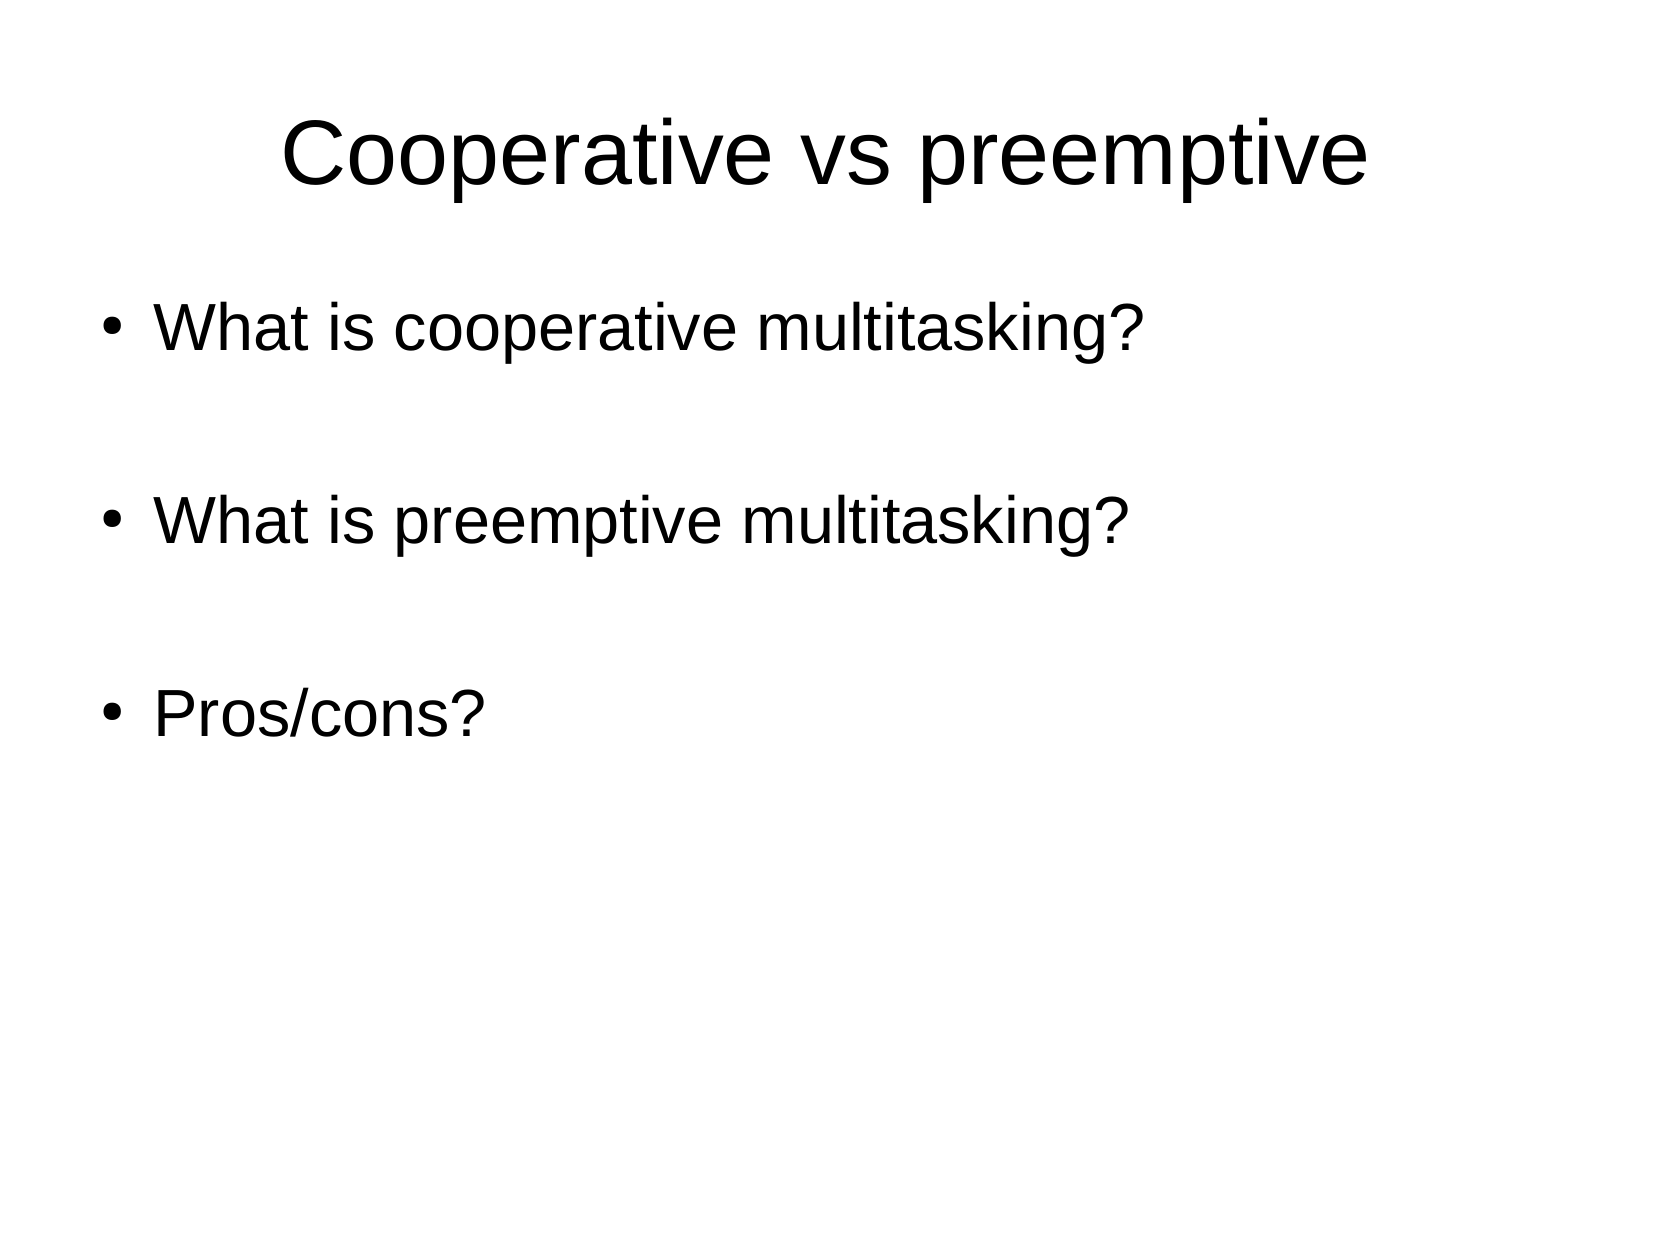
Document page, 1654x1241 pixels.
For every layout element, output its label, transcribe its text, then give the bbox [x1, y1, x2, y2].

list What is cooperative multitasking? What is preemptive multitasking? Pros/cons? [82, 290, 1571, 1010]
title Cooperative vs preemptive [82, 49, 1571, 257]
